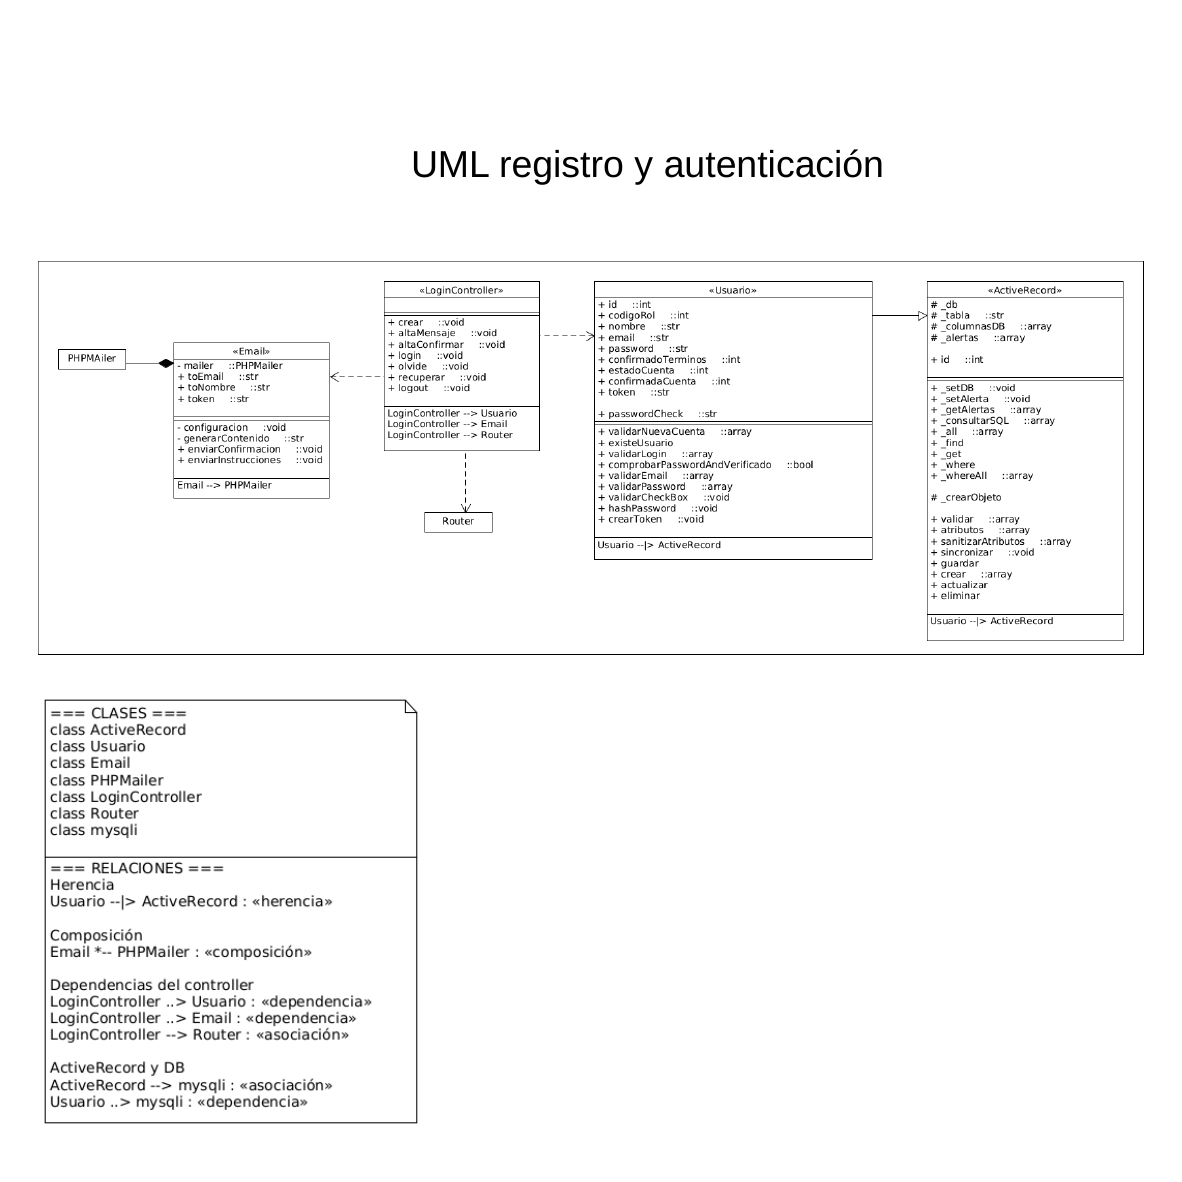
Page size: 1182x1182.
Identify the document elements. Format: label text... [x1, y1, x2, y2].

picture [24, 679, 438, 1144]
picture [24, 247, 1157, 668]
text_box UML registro y autenticación [395, 118, 915, 201]
